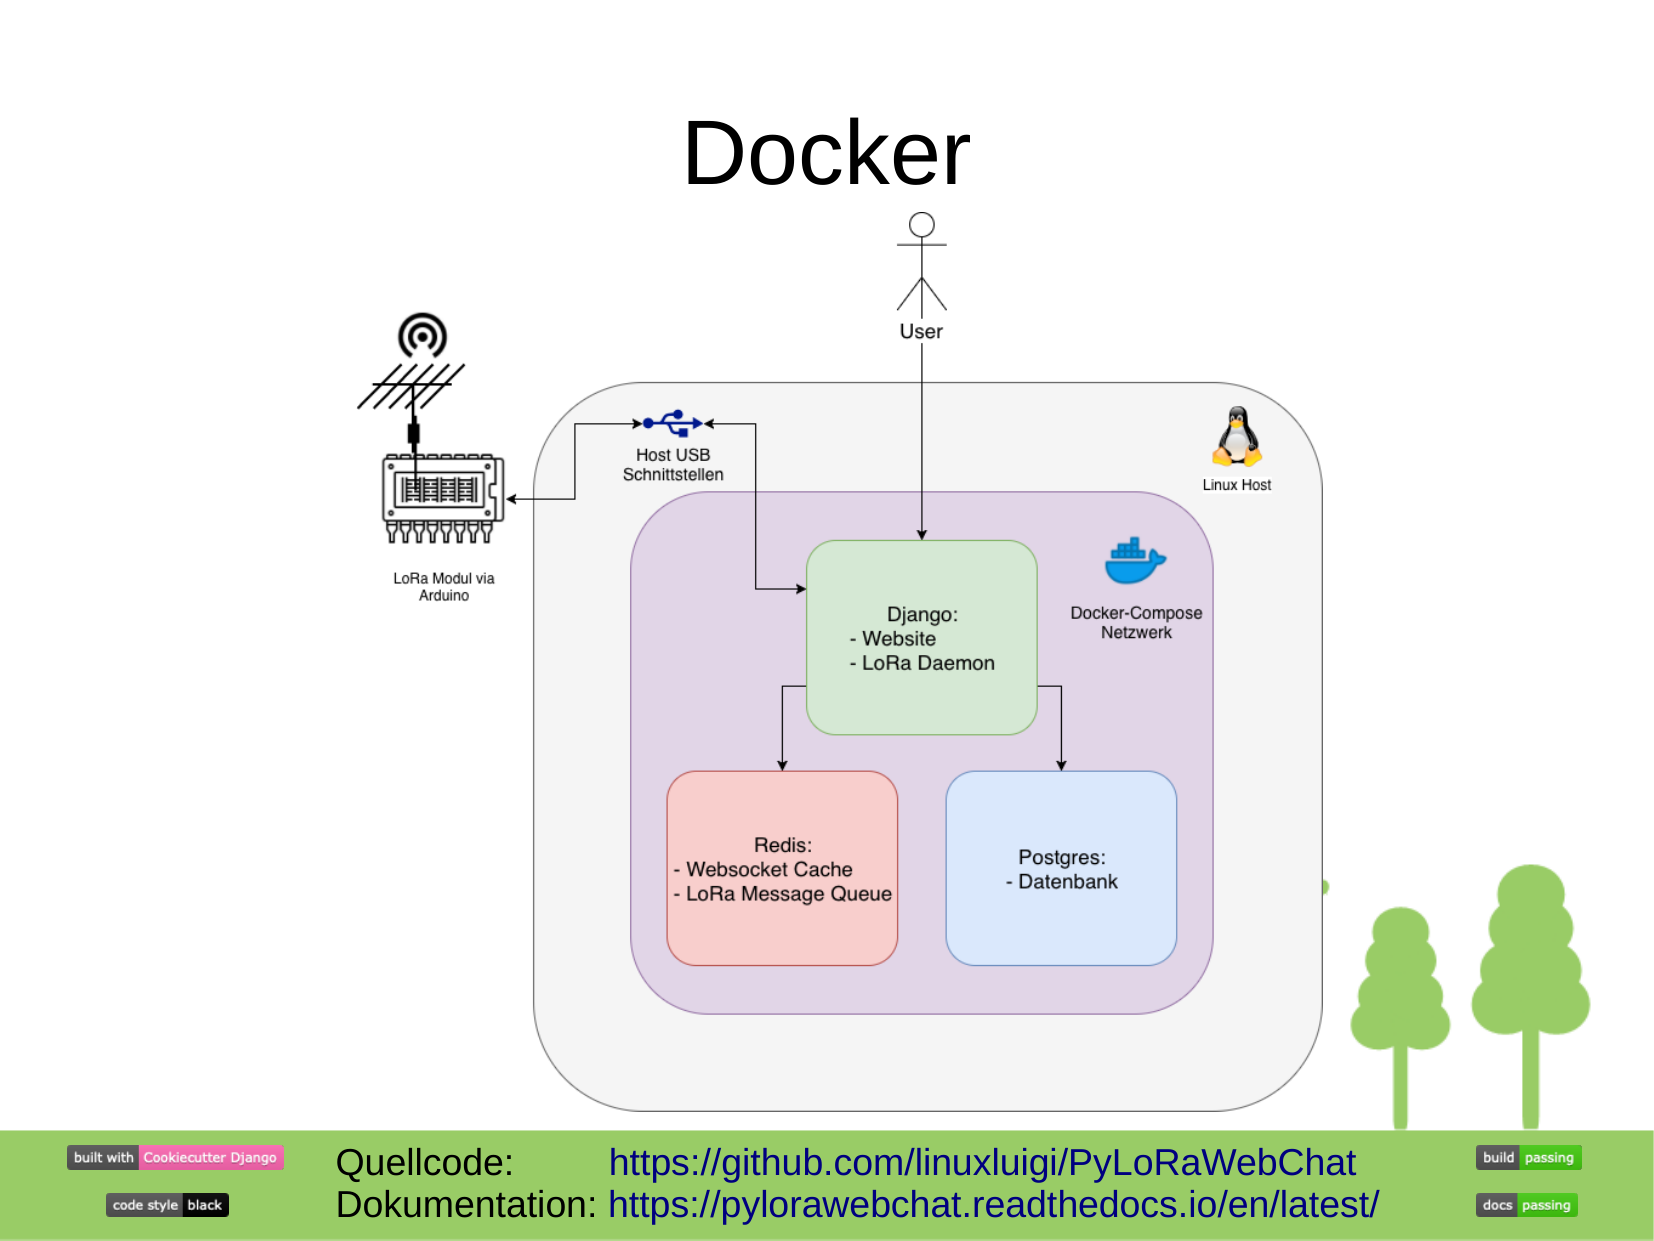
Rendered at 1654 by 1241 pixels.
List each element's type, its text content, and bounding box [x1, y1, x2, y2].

picture [0, 0, 1654, 1241]
title Docker [82, 49, 1571, 257]
text_box Quellcode: https://github.com/linuxluigi/PyLoRaWebChat Dokumentation: https://pylorawebchat.readthedocs.io/en/latest/ [320, 1133, 1406, 1233]
